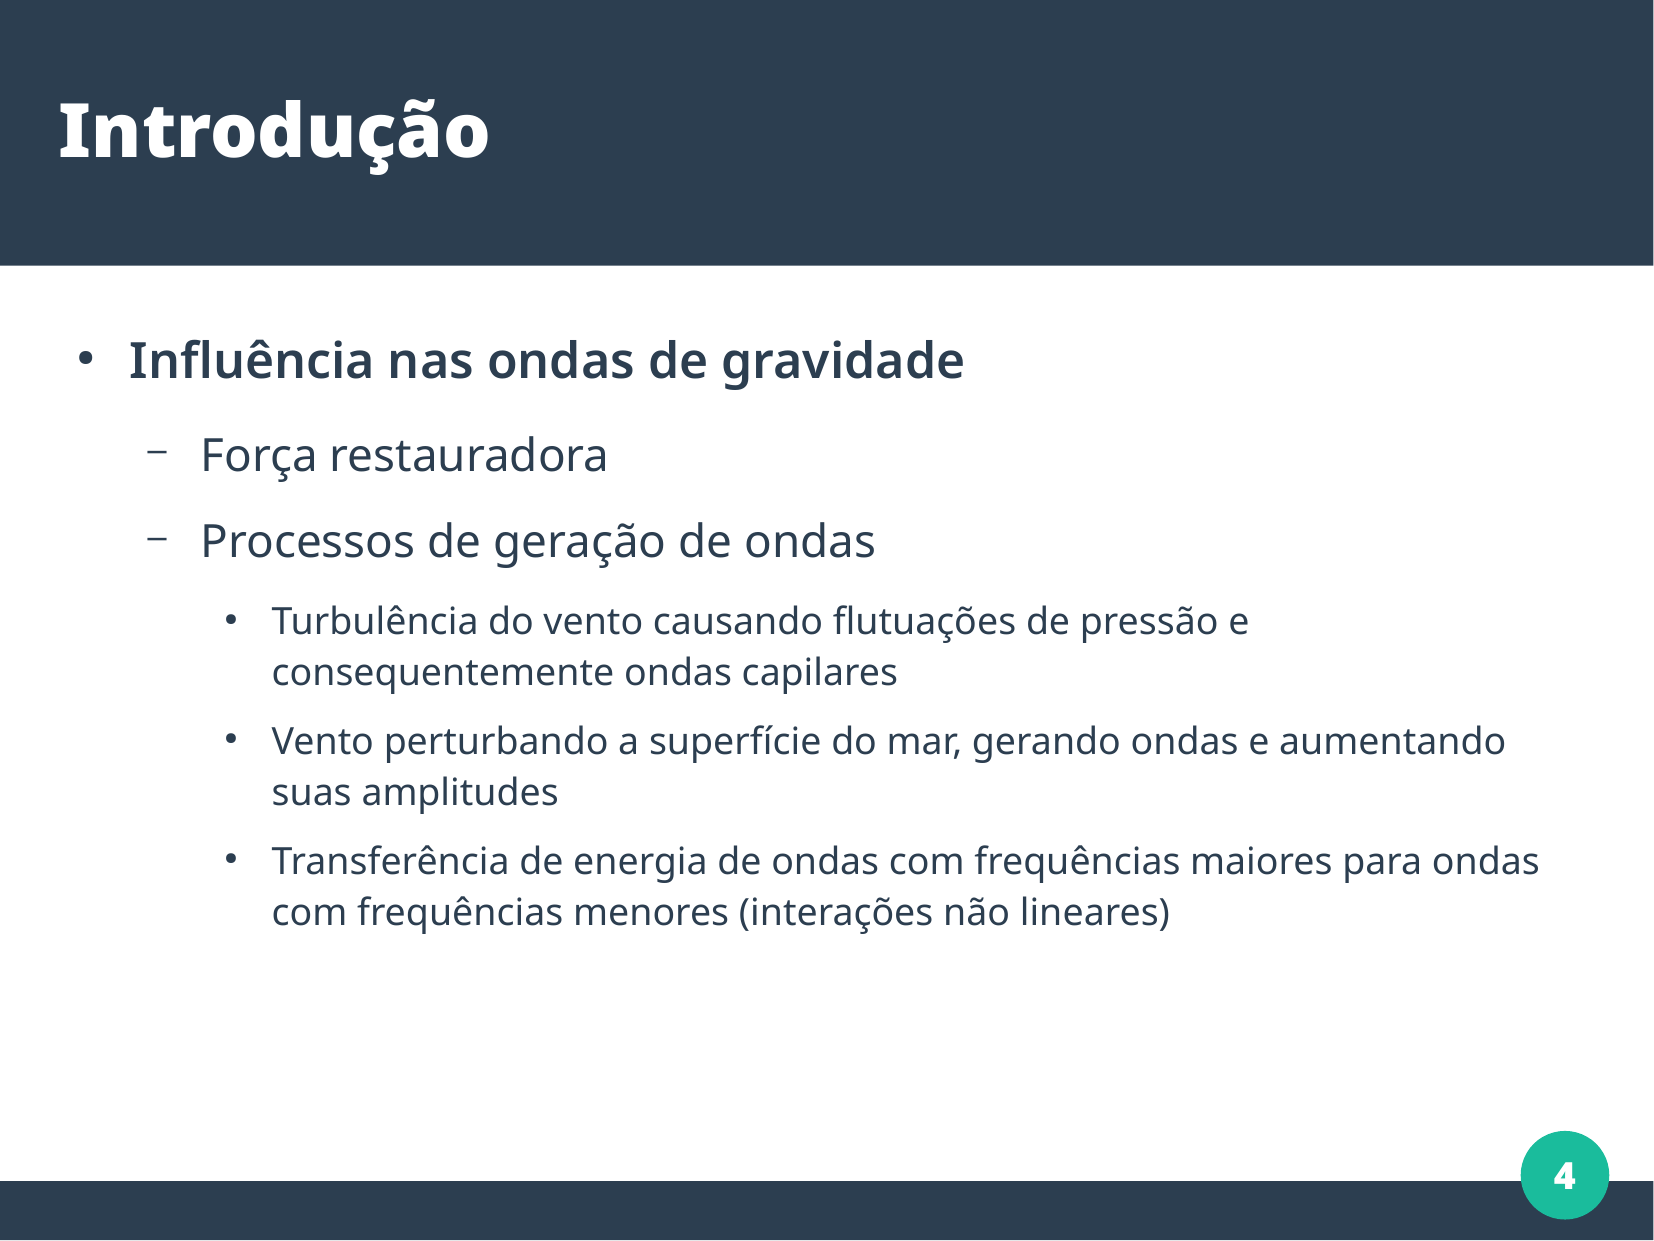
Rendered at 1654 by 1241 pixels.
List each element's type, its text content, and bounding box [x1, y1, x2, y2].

list Influência nas ondas de gravidade Força restauradora Processos de geração de ondas Turbulência do vento causando flutuações de pressão e consequentemente ondas capilares Vento perturbando a superfície do mar, gerando ondas e aumentando suas amplitudes Transferência de energia de ondas com frequências maiores para ondas com frequências menores (interações não lineares) [59, 324, 1595, 1152]
title Introdução [59, 49, 1595, 207]
